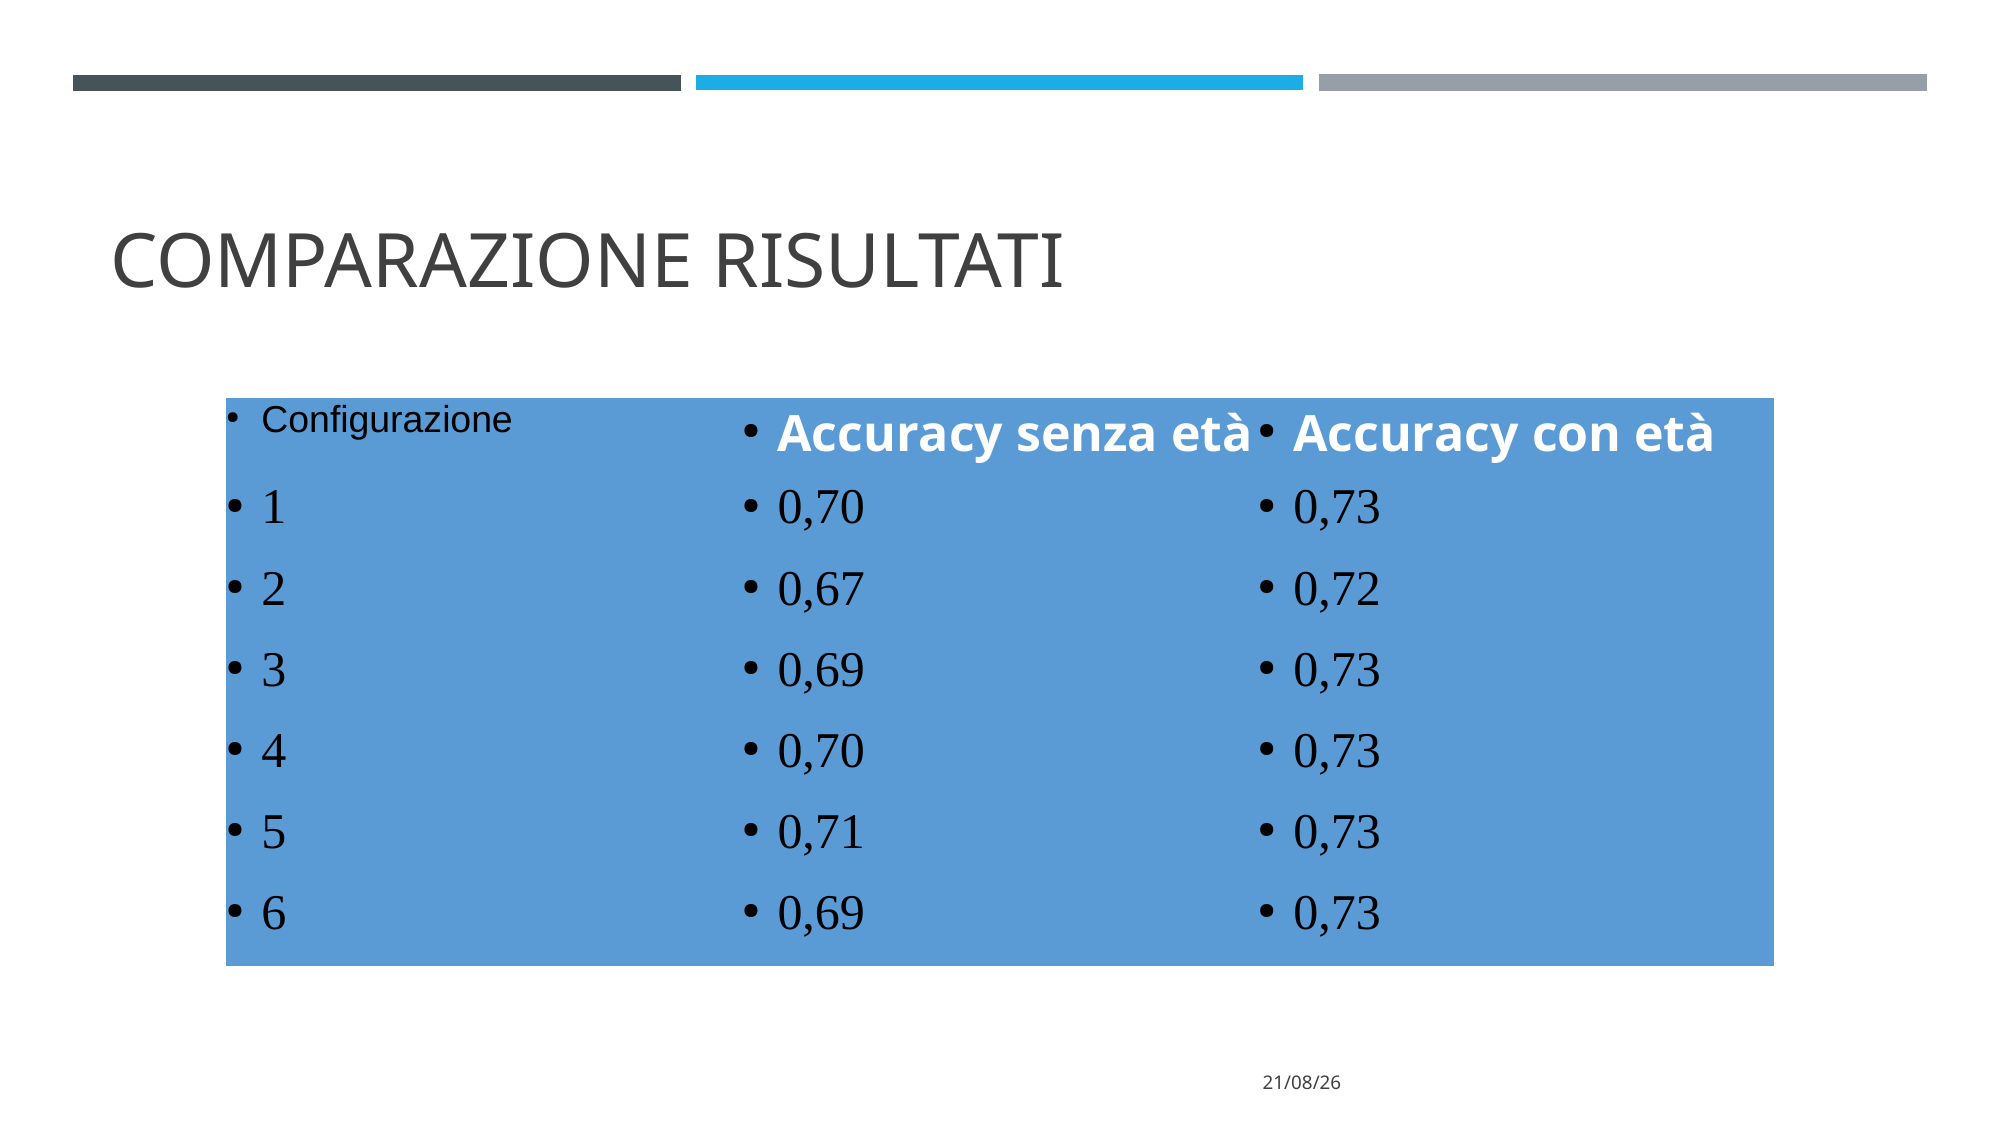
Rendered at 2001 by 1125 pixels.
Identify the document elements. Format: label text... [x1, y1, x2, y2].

table_header Configurazione [226, 398, 742, 479]
table_cell 0,71 [742, 804, 1258, 885]
table_header Accuracy senza età [742, 398, 1258, 479]
table_cell 0,69 [742, 642, 1258, 723]
table_cell 3 [226, 642, 742, 723]
table_cell 0,67 [742, 560, 1258, 642]
text_box 19/02/2020 [1247, 1053, 1715, 1114]
table_cell 0,73 [1258, 885, 1774, 966]
table_cell 0,72 [1258, 560, 1774, 642]
table_cell 0,73 [1258, 642, 1774, 723]
table_cell 0,69 [742, 885, 1258, 966]
title Comparazione risultati [95, 115, 1905, 311]
table_cell 6 [226, 885, 742, 966]
table_cell 5 [226, 804, 742, 885]
table_header Accuracy con età [1258, 398, 1774, 479]
table_cell 0,70 [742, 723, 1258, 804]
table_cell 0,73 [1258, 804, 1774, 885]
table_cell 0,73 [1258, 479, 1774, 560]
table_cell 1 [226, 479, 742, 560]
table_cell 2 [226, 560, 742, 642]
table_cell 0,70 [742, 479, 1258, 560]
table_cell 4 [226, 723, 742, 804]
table_cell 0,73 [1258, 723, 1774, 804]
